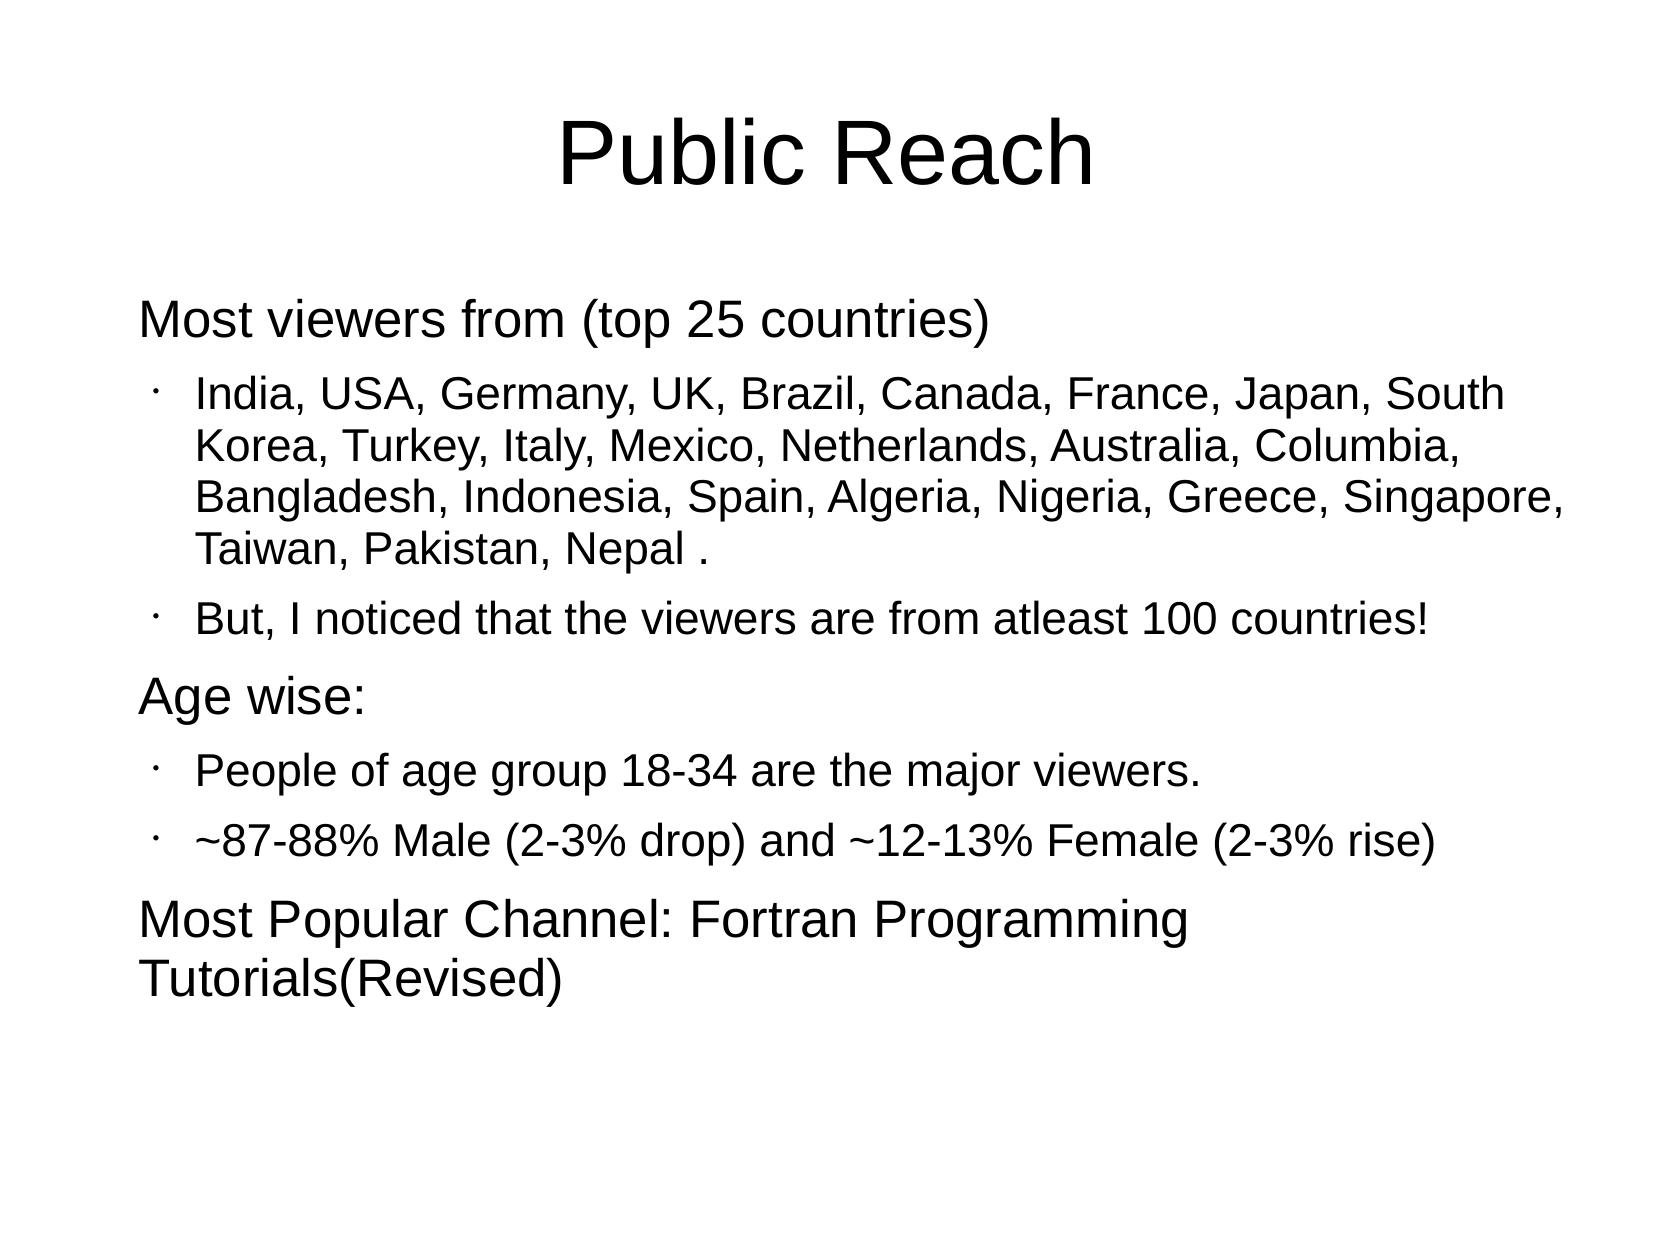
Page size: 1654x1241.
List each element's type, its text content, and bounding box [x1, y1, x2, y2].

title Public Reach [82, 49, 1571, 257]
list Most viewers from (top 25 countries) India, USA, Germany, UK, Brazil, Canada, France, Japan, South Korea, Turkey, Italy, Mexico, Netherlands, Australia, Columbia, Bangladesh, Indonesia, Spain, Algeria, Nigeria, Greece, Singapore, Taiwan, Pakistan, Nepal . But, I noticed that the viewers are from atleast 100 countries! Age wise: People of age group 18-34 are the major viewers. ~87-88% Male (2-3% drop) and ~12-13% Female (2-3% rise) Most Popular Channel: Fortran Programming Tutorials(Revised) [82, 290, 1571, 1010]
